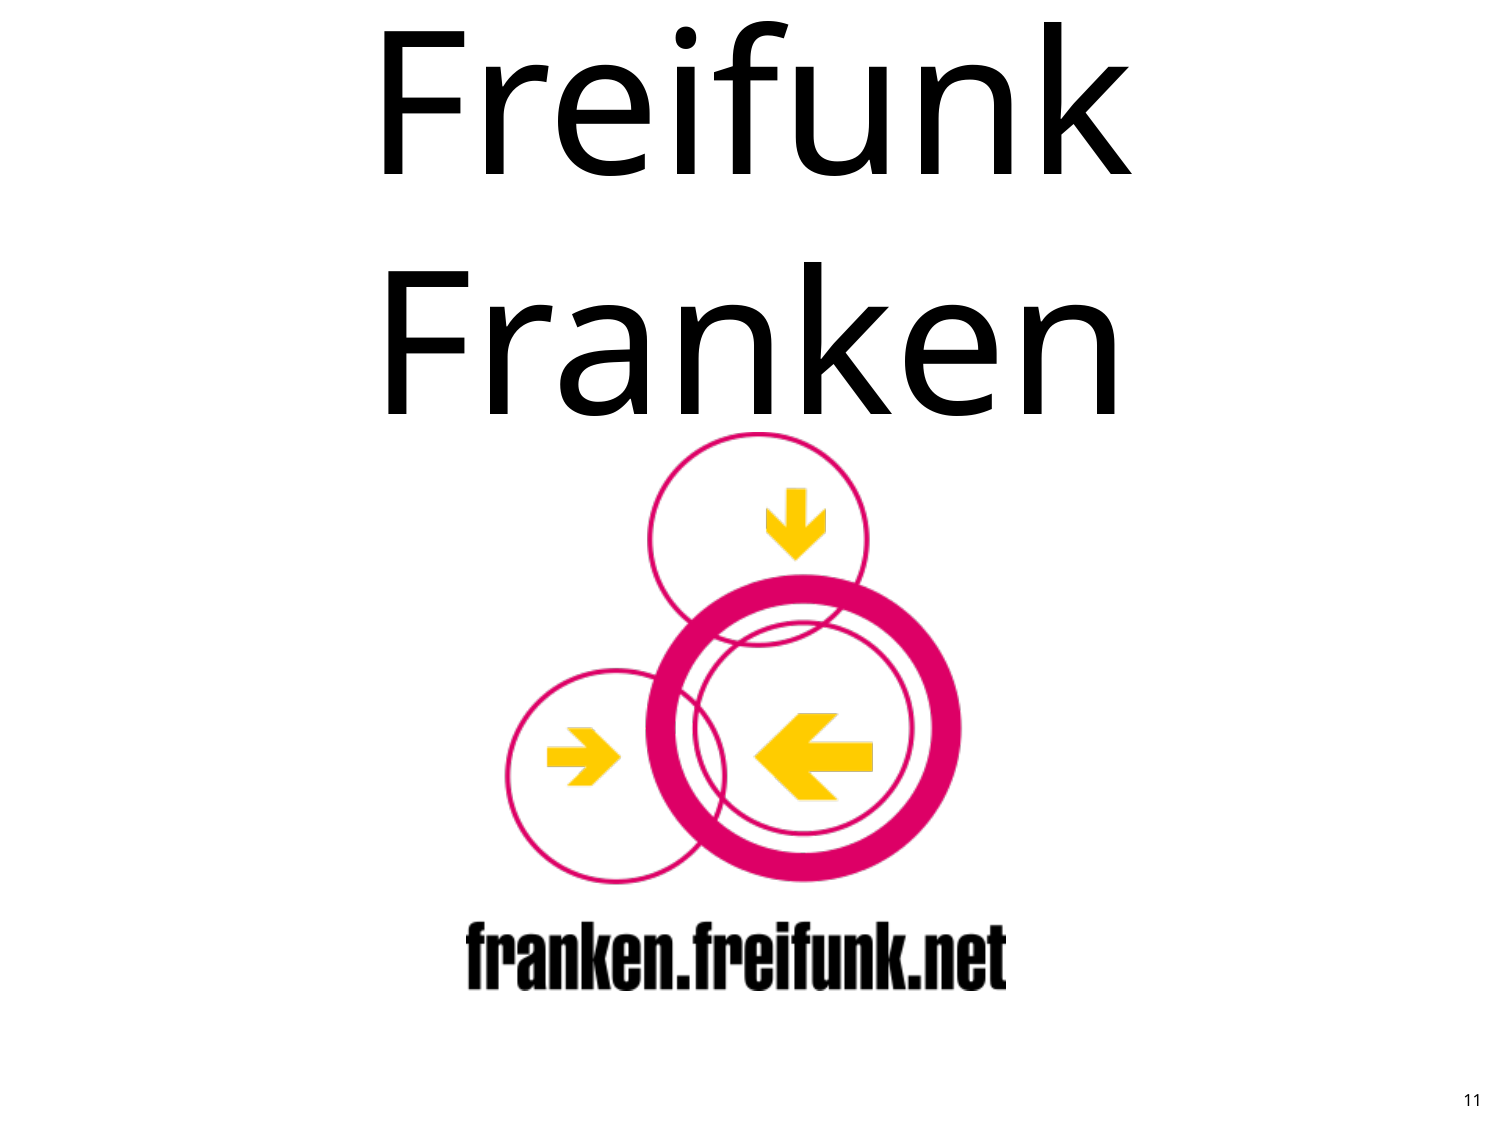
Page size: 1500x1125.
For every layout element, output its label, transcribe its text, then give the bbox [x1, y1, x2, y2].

title Freifunk Franken [112, 149, 1388, 280]
slide_number <Foliennummer> [1202, 1077, 1483, 1125]
picture [466, 432, 1006, 991]
